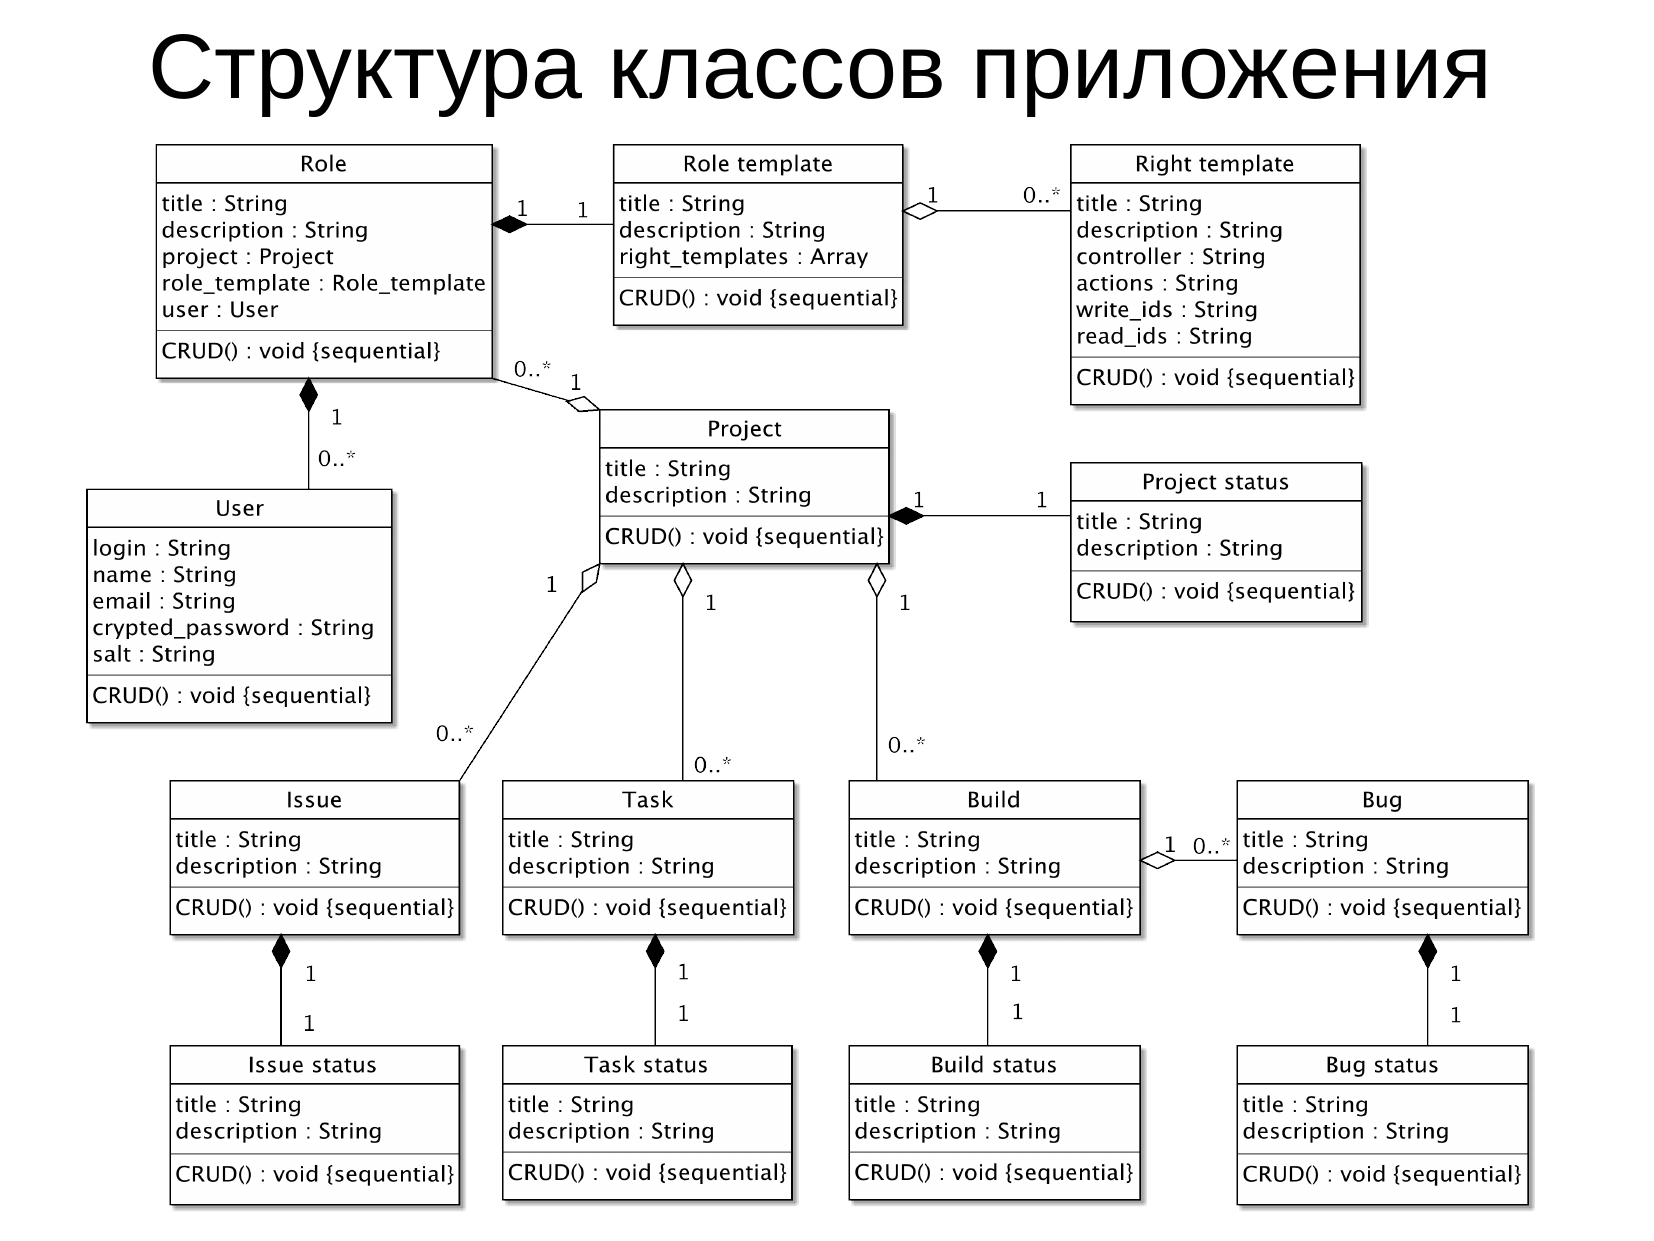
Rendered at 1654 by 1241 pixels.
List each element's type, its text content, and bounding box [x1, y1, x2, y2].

title Структура классов приложения [76, 0, 1565, 118]
picture [59, 118, 1625, 1241]
